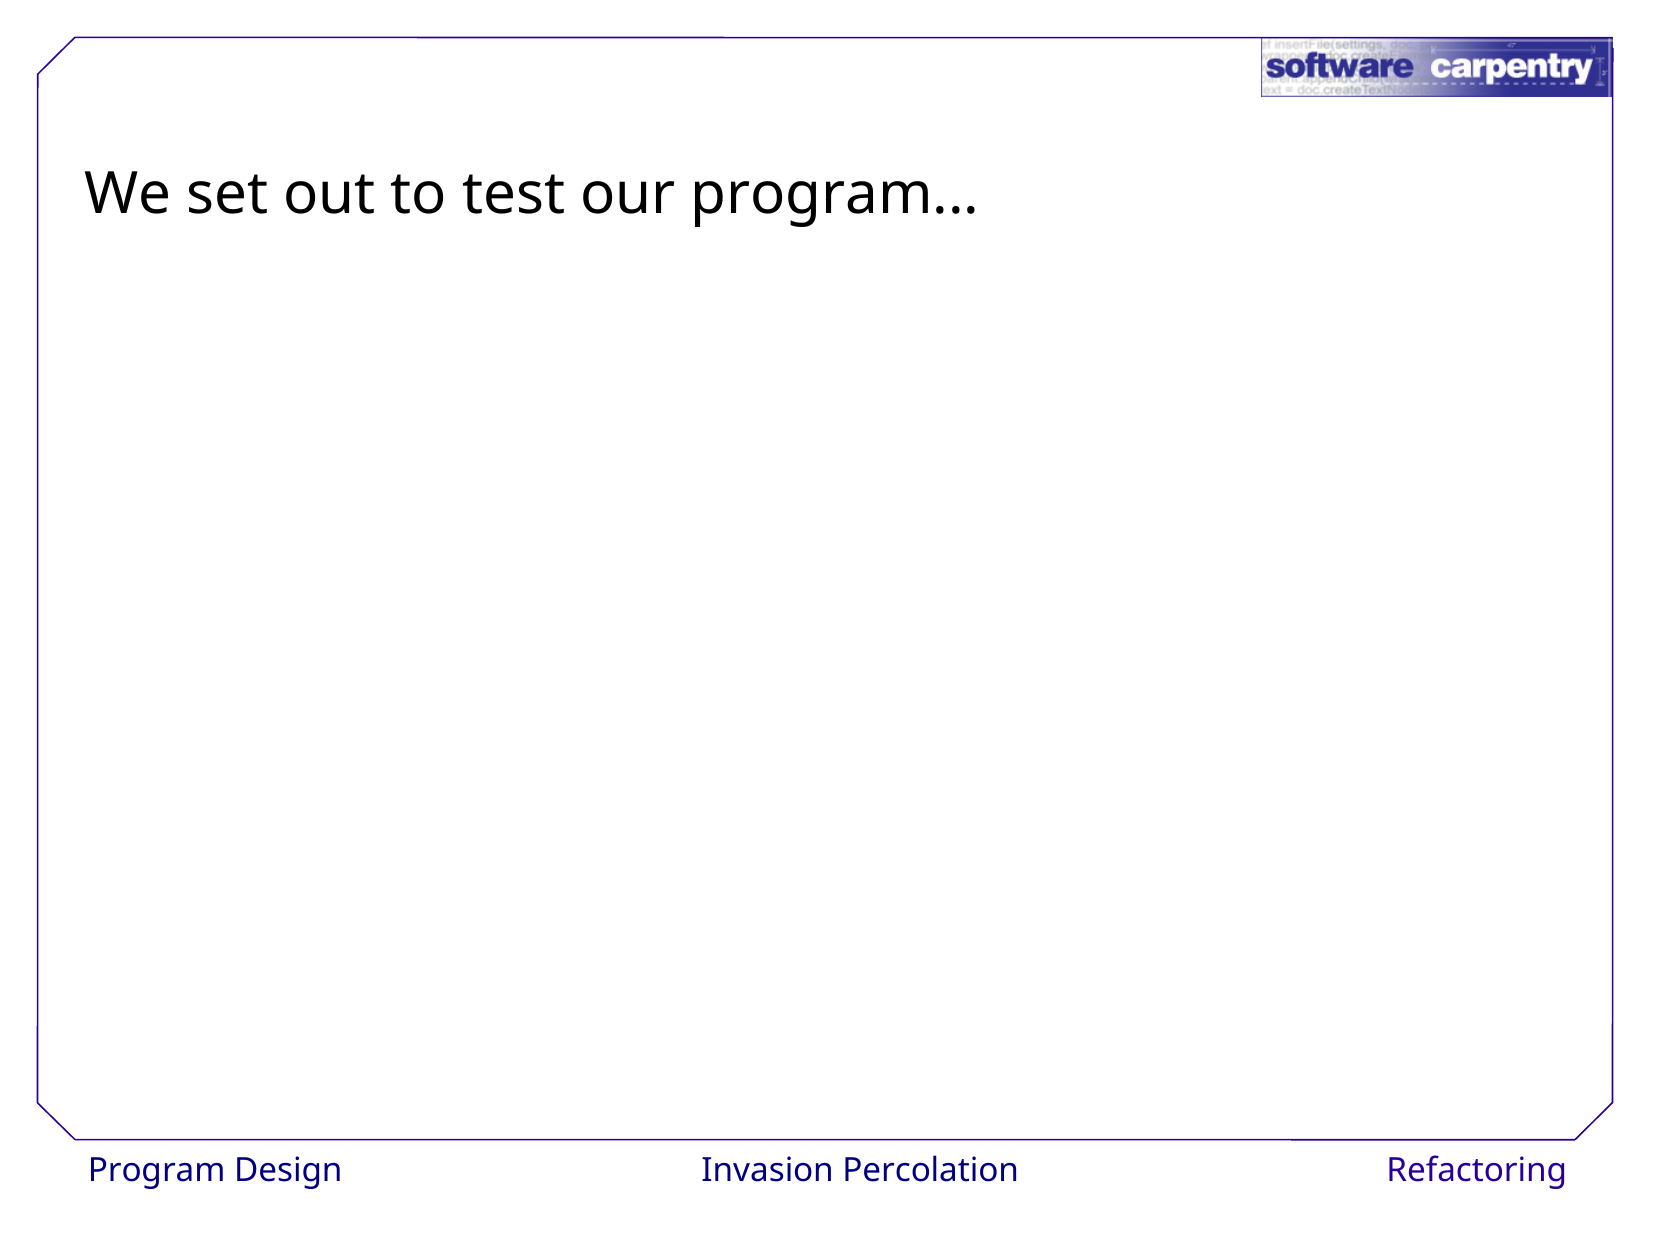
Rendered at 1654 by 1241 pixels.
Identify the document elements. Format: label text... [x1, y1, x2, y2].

text_box We set out to test our program... [69, 112, 1145, 233]
picture [1261, 39, 1613, 97]
